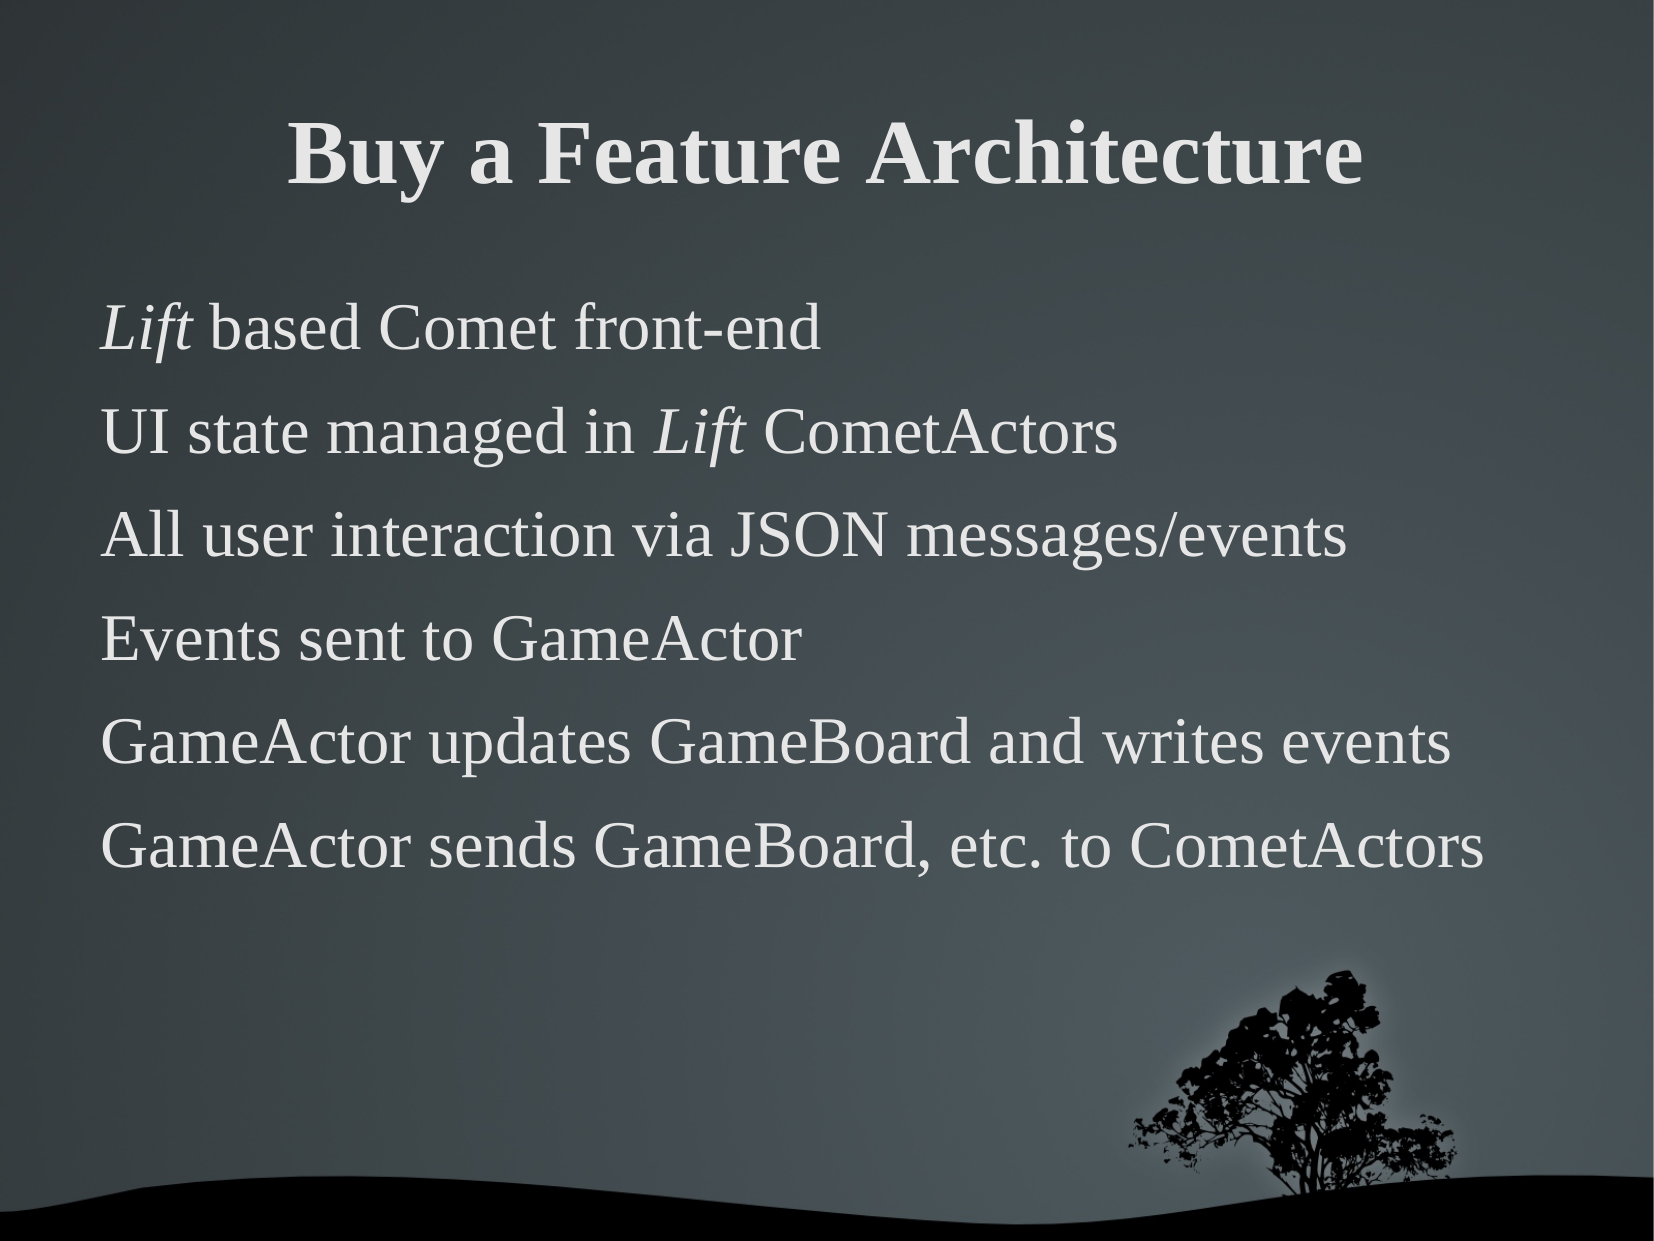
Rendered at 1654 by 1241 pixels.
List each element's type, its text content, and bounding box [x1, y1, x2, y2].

list Lift based Comet front-end UI state managed in Lift CometActors All user interaction via JSON messages/events Events sent to GameActor GameActor updates GameBoard and writes events GameActor sends GameBoard, etc. to CometActors [82, 290, 1571, 1094]
title Buy a Feature Architecture [82, 56, 1571, 250]
picture [0, 0, 1654, 1241]
